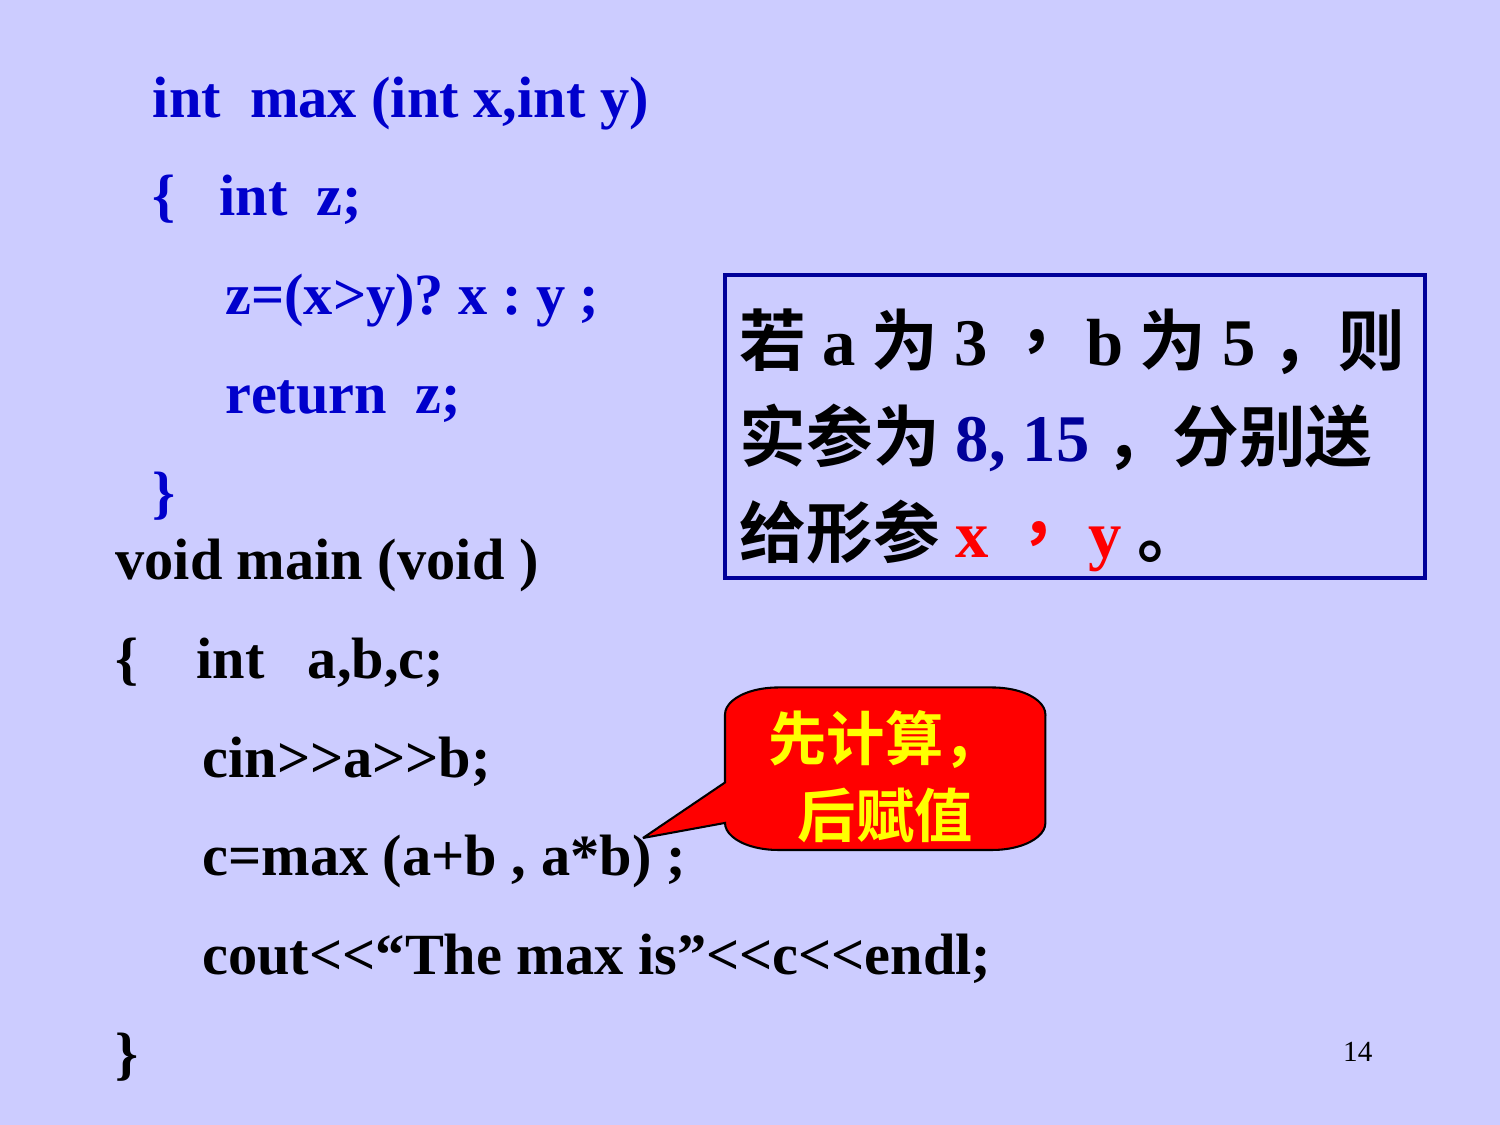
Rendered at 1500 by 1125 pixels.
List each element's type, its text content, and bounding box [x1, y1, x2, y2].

text_box void main (void ) { int a,b,c; cin>>a>>b; c=max (a+b , a*b) ; cout<<“The max is”<<c<<endl; } [112, 512, 1163, 1088]
text_box 先计算，后赋值 [642, 687, 1046, 850]
text_box 若a为3，b为5，则实参为8, 15，分别送给形参x，y。 [724, 274, 1426, 579]
text_box int max (int x,int y) { int z; z=(x>y)? x : y ; return z; } [150, 50, 1188, 512]
text_box <编号> [1074, 1025, 1388, 1101]
